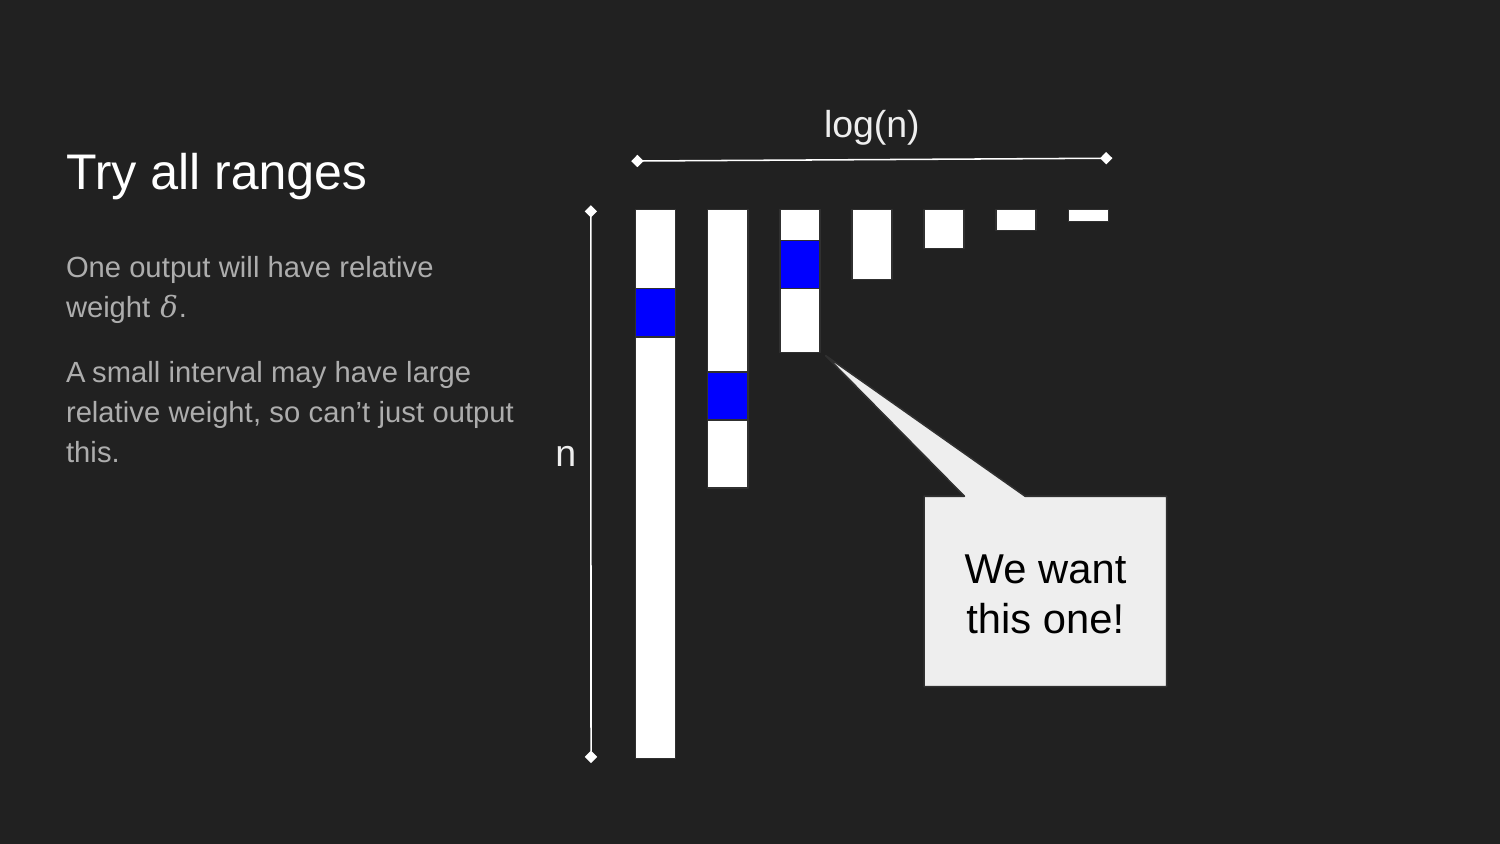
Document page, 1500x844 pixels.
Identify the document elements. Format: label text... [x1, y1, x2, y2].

text_box [779, 209, 820, 353]
text_box [707, 209, 748, 488]
text_box [851, 209, 892, 280]
text_box We want this one! [825, 355, 1167, 687]
text_box n [540, 414, 591, 490]
text_box [996, 209, 1037, 231]
text_box [924, 209, 965, 249]
text_box [635, 209, 676, 759]
text_box log(n) [637, 85, 1107, 161]
title Try all ranges [51, 91, 512, 216]
text_box [1068, 209, 1109, 222]
list One output will have relative weight 𝛿. A small interval may have large relative weight, so can’t just output this. [51, 227, 541, 507]
